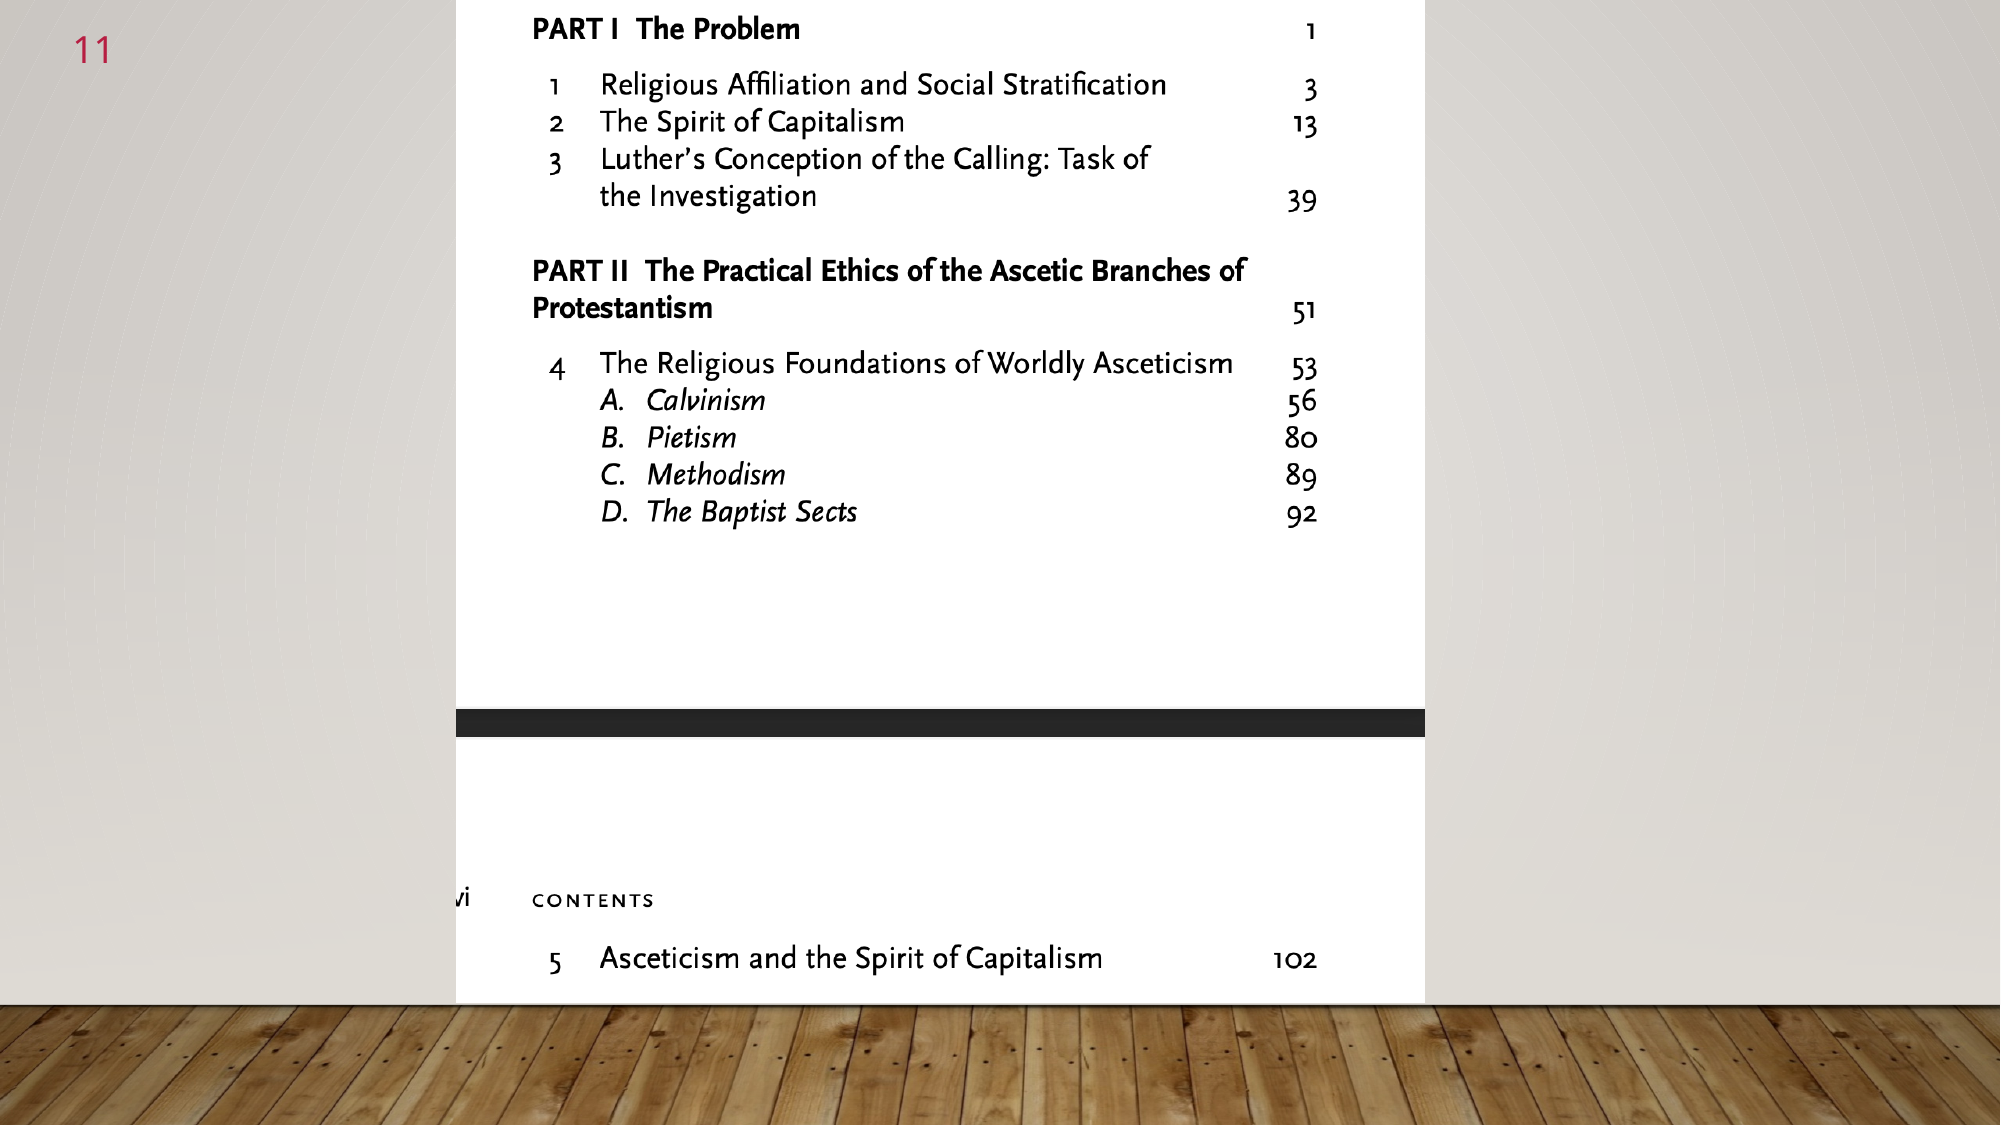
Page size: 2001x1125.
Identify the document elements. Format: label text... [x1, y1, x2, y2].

picture [0, 1005, 2000, 1125]
picture [456, 0, 1425, 1003]
slide_number 21 [0, 18, 131, 102]
